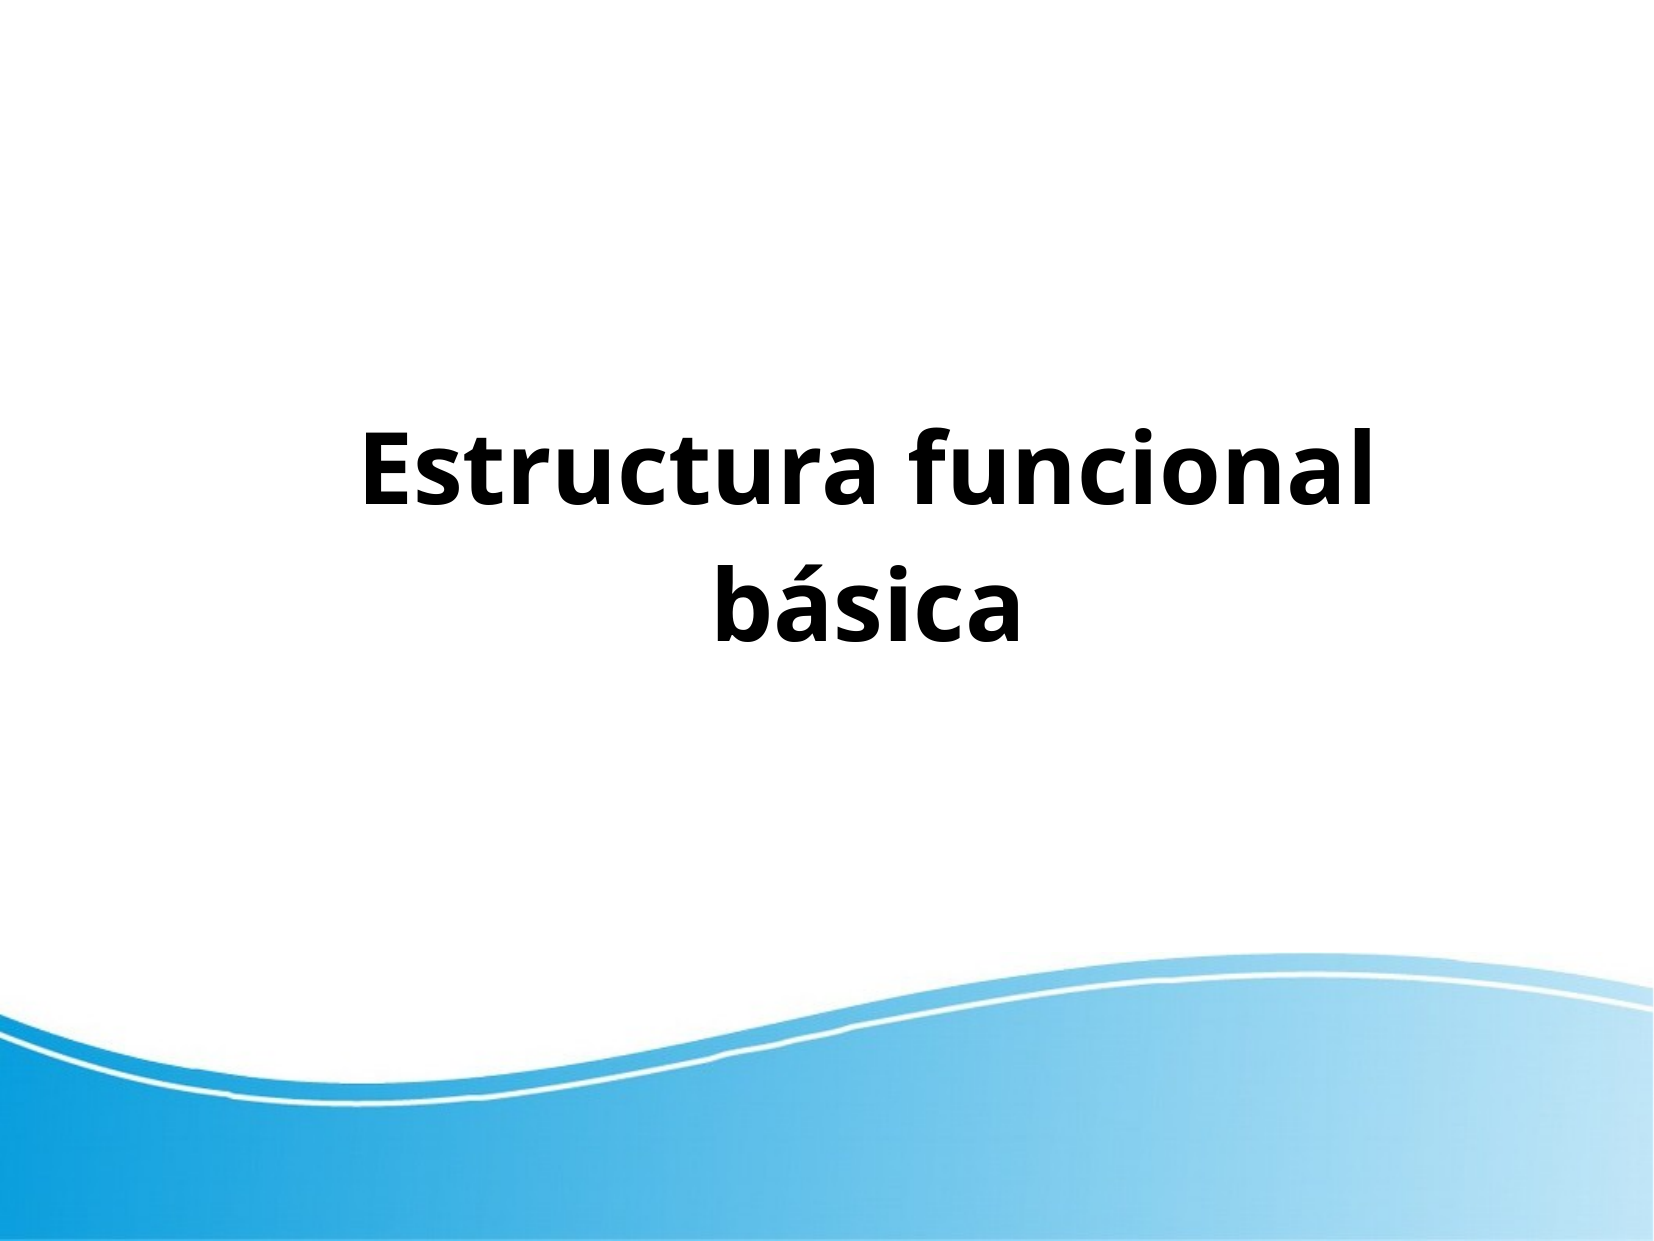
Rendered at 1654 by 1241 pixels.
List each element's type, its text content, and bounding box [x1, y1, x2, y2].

picture [0, 952, 1654, 1241]
title Estructura funcional básica [253, 430, 1483, 638]
